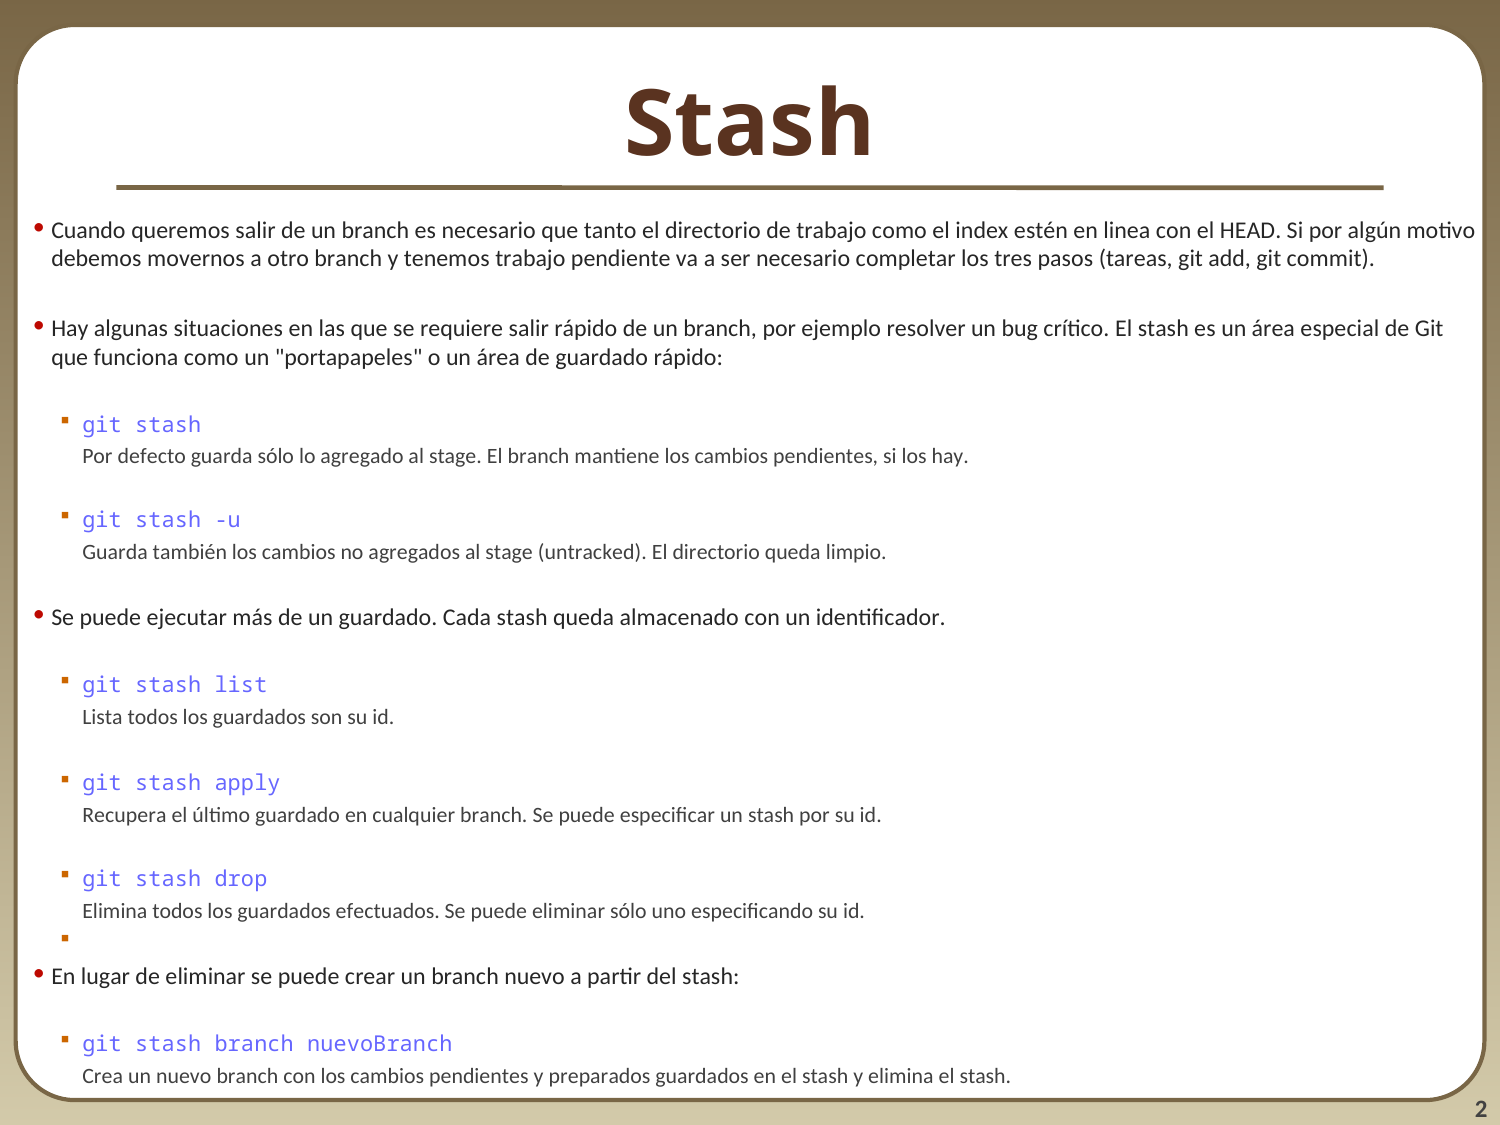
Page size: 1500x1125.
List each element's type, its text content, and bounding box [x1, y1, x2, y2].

title Stash [0, 24, 1500, 206]
list Cuando queremos salir de un branch es necesario que tanto el directorio de trabajo como el index estén en linea con el HEAD. Si por algún motivo debemos movernos a otro branch y tenemos trabajo pendiente va a ser necesario completar los tres pasos (tareas, git add, git commit). Hay algunas situaciones en las que se requiere salir rápido de un branch, por ejemplo resolver un bug crítico. El stash es un área especial de Git que funciona como un "portapapeles" o un área de guardado rápido: git stash Por defecto guarda sólo lo agregado al stage. El branch mantiene los cambios pendientes, si los hay. git stash -u Guarda también los cambios no agregados al stage (untracked). El directorio queda limpio. Se puede ejecutar más de un guardado. Cada stash queda almacenado con un identificador. git stash list Lista todos los guardados son su id. git stash apply Recupera el último guardado en cualquier branch. Se puede especificar un stash por su id. git stash drop Elimina todos los guardados efectuados. Se puede eliminar sólo uno especificando su id. En lugar de eliminar se puede crear un branch nuevo a partir del stash: git stash branch nuevoBranch Crea un nuevo branch con los cambios pendientes y preparados guardados en el stash y elimina el stash. [0, 206, 1500, 1096]
